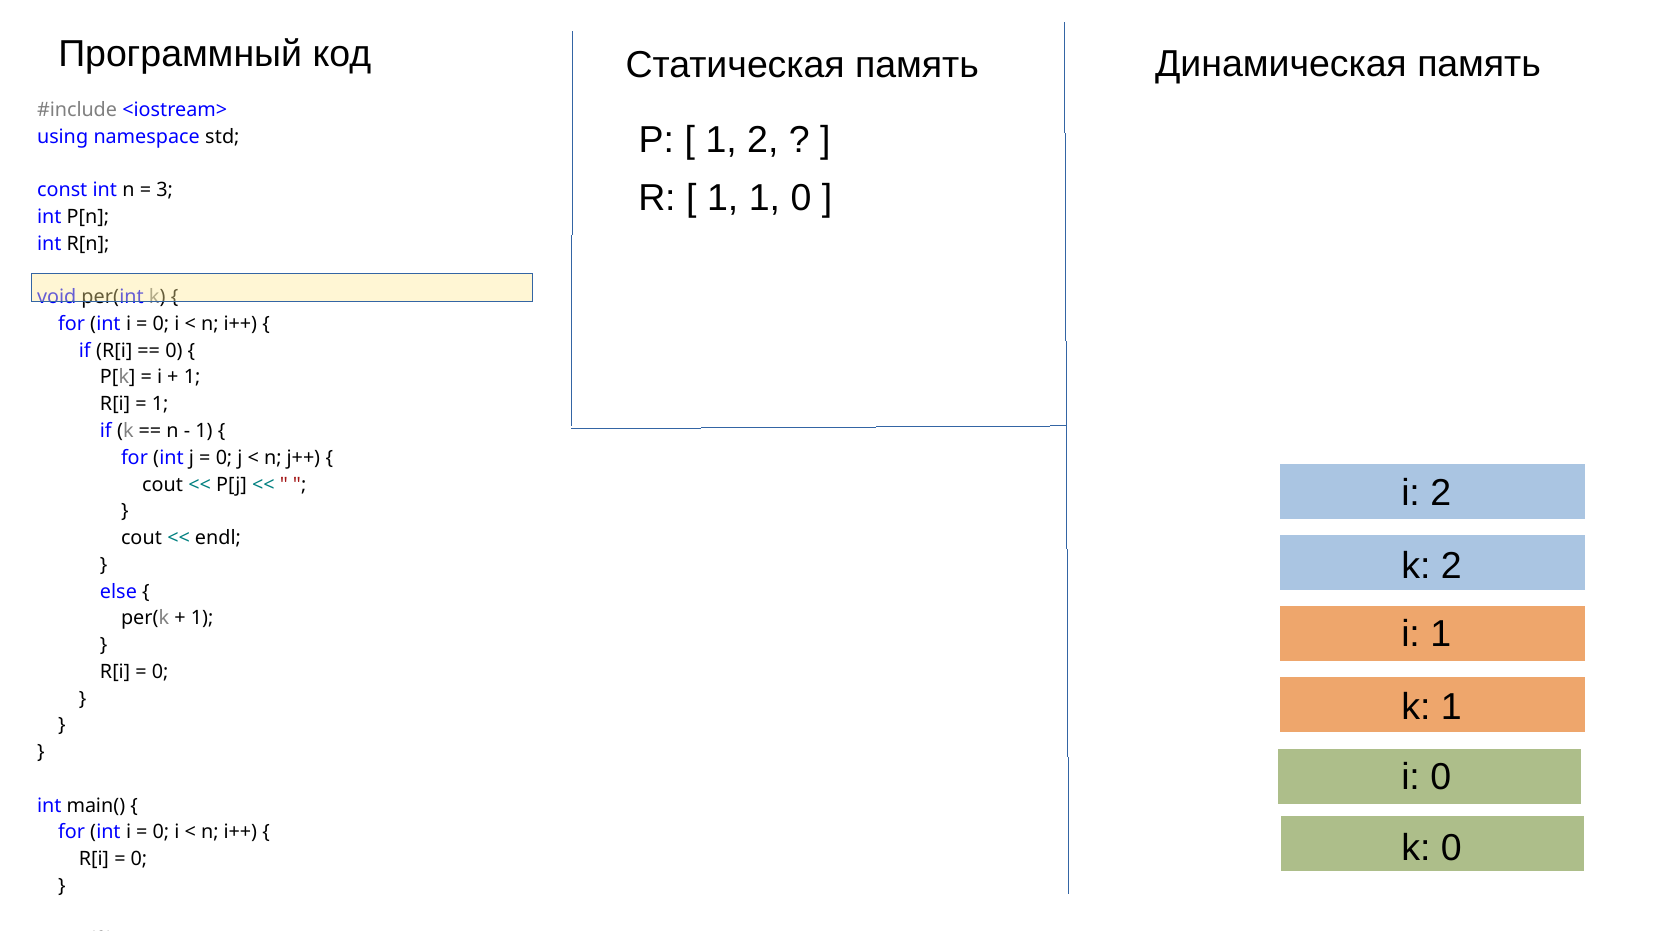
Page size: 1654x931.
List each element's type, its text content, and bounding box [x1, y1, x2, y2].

text_box i: 1 [1386, 605, 1467, 662]
text_box [1277, 533, 1587, 593]
text_box [1277, 604, 1587, 664]
text_box P: [ 1, 2, ? ] [623, 111, 846, 168]
text_box [1277, 462, 1587, 522]
text_box [1276, 746, 1584, 806]
text_box k: 0 [1386, 819, 1483, 876]
text_box #include <iostream> using namespace std; const int n = 3; int P[n]; int R[n]; void per(int k) { for (int i = 0; i < n; i++) { if (R[i] == 0) { P[k] = i + 1; R[i] = 1; if (k == n - 1) { for (int j = 0; j < n; j++) { cout << P[j] << " "; } cout << endl; } else { per(k + 1); } R[i] = 0; } } } int main() { for (int i = 0; i < n; i++) { R[i] = 0; } per(0); return 0; } [22, 88, 570, 907]
text_box R: [ 1, 1, 0 ] [623, 169, 848, 227]
text_box i: 0 [1386, 748, 1483, 806]
text_box Статическая память [610, 35, 995, 93]
text_box [1277, 674, 1587, 734]
text_box [1279, 814, 1587, 874]
text_box Программный код [43, 25, 387, 83]
text_box i: 2 [1386, 464, 1467, 522]
text_box k: 1 [1386, 678, 1477, 736]
text_box [31, 273, 533, 302]
text_box Динамическая память [1140, 34, 1557, 92]
text_box k: 2 [1386, 536, 1477, 594]
